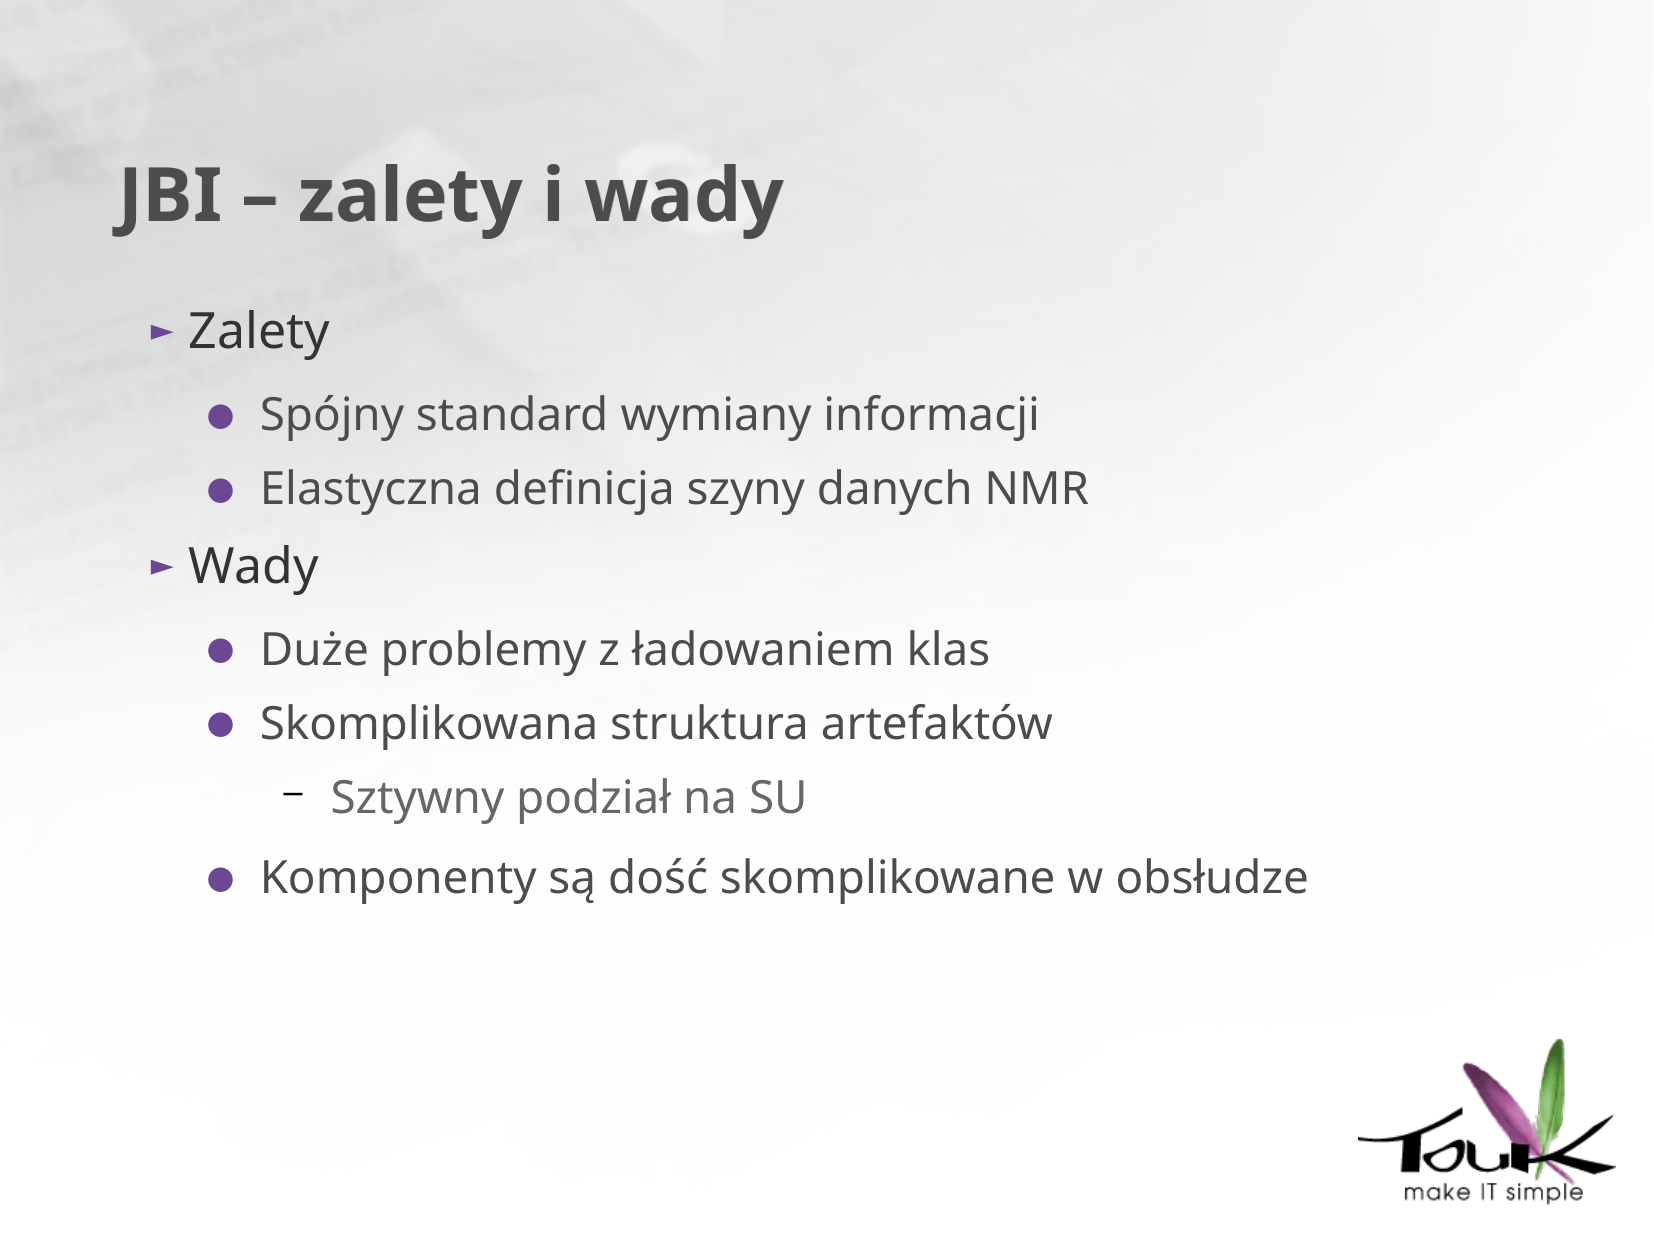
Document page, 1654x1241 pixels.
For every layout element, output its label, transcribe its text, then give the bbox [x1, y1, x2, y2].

list Zalety Spójny standard wymiany informacji Elastyczna definicja szyny danych NMR Wady Duże problemy z ładowaniem klas Skomplikowana struktura artefaktów Sztywny podział na SU Komponenty są dość skomplikowane w obsłudze [118, 295, 1536, 1100]
title JBI – zalety i wady [118, 118, 1536, 266]
picture [0, 0, 1654, 1241]
